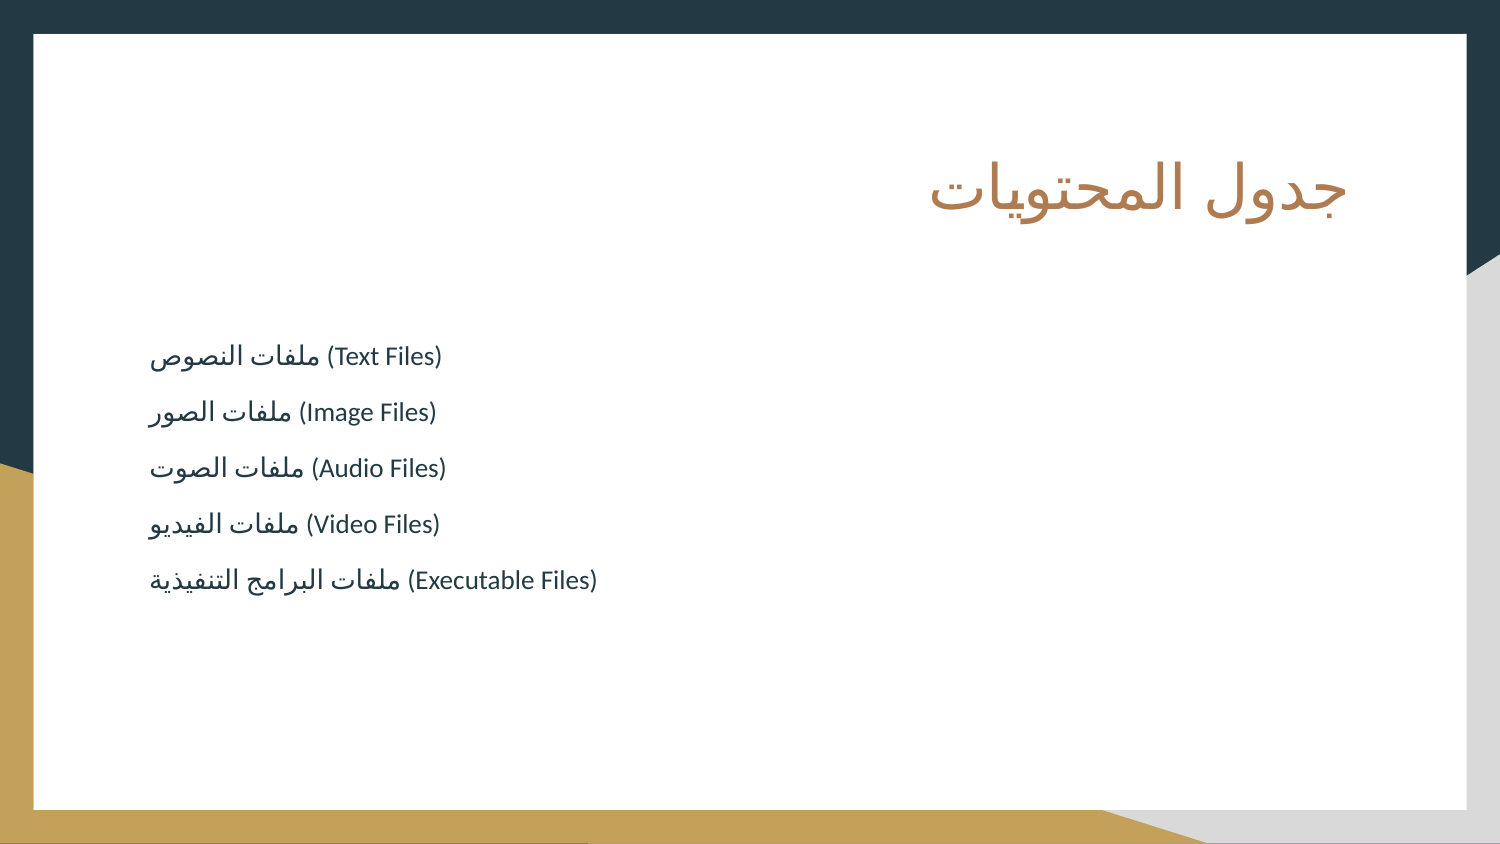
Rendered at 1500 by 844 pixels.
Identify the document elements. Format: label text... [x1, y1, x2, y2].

list ملفات النصوص (Text Files) ملفات الصور (Image Files) ملفات الصوت (Audio Files) ملفات الفيديو (Video Files) ملفات البرامج التنفيذية (Executable Files) [134, 326, 1366, 729]
title جدول المحتويات [134, 138, 1366, 296]
